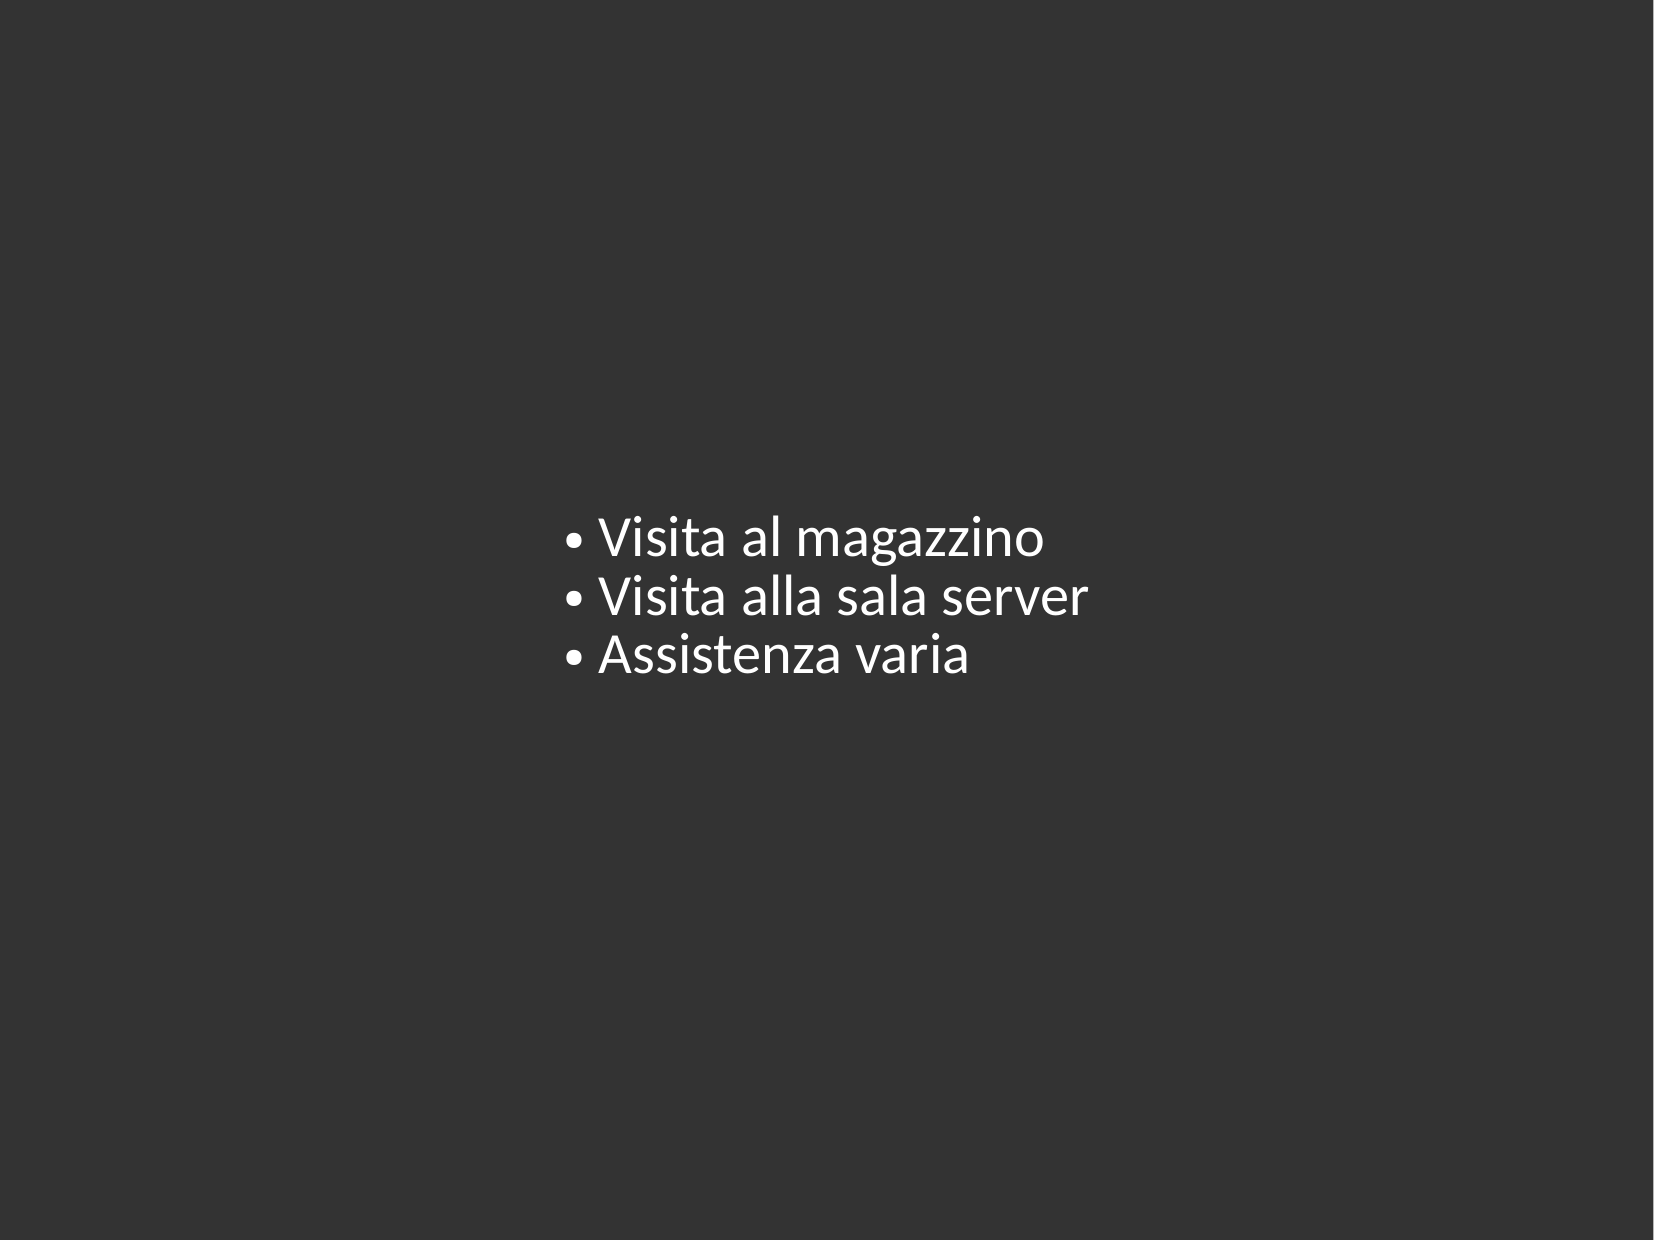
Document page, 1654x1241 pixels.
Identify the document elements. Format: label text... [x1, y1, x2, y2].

text_box Visita al magazzino Visita alla sala server Assistenza varia [548, 505, 1105, 735]
